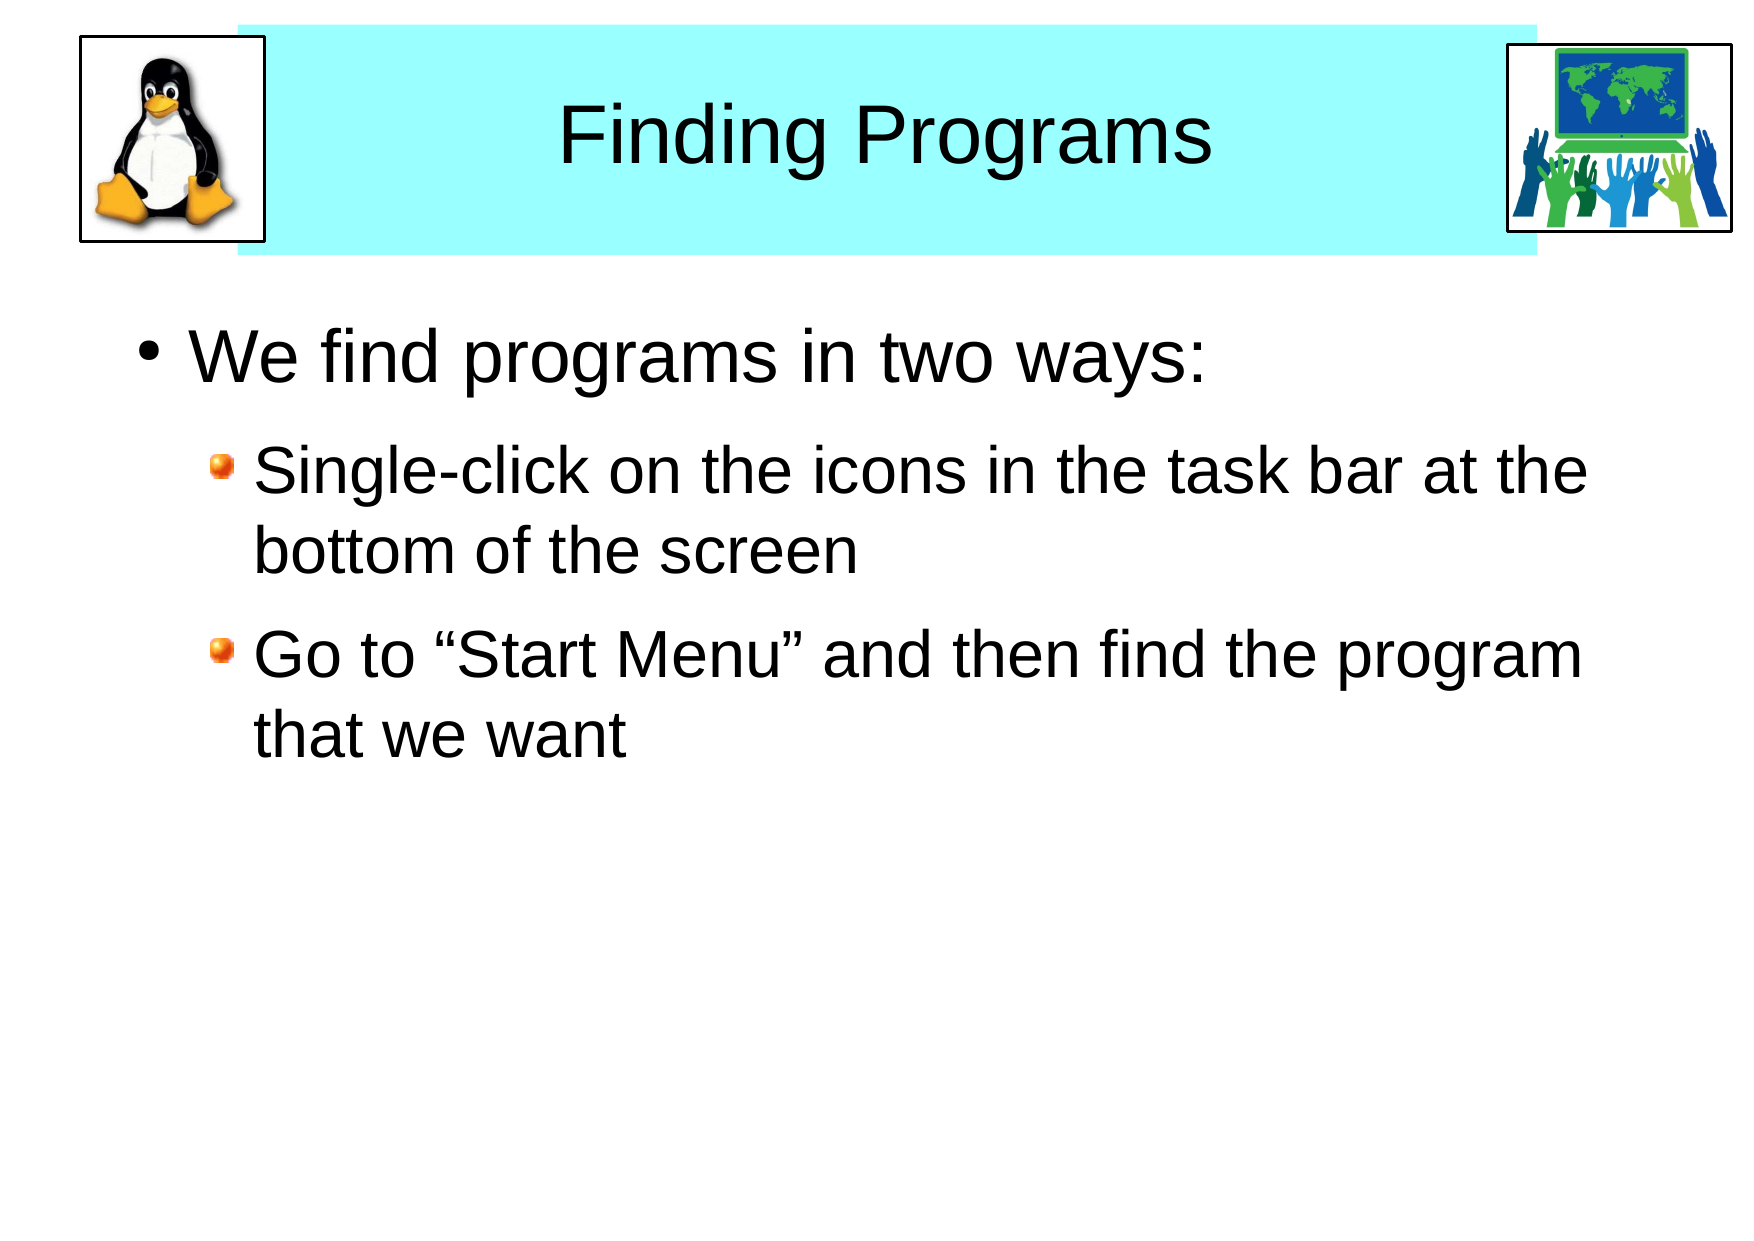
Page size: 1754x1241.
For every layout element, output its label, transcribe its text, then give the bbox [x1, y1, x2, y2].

picture [82, 38, 263, 240]
picture [1624, 46, 1730, 230]
list We find programs in two ways: Single-click on the icons in the task bar at the bottom of the screen Go to “Start Menu” and then find the program that we want [117, 307, 1610, 1075]
title Finding Programs [117, 32, 1624, 238]
